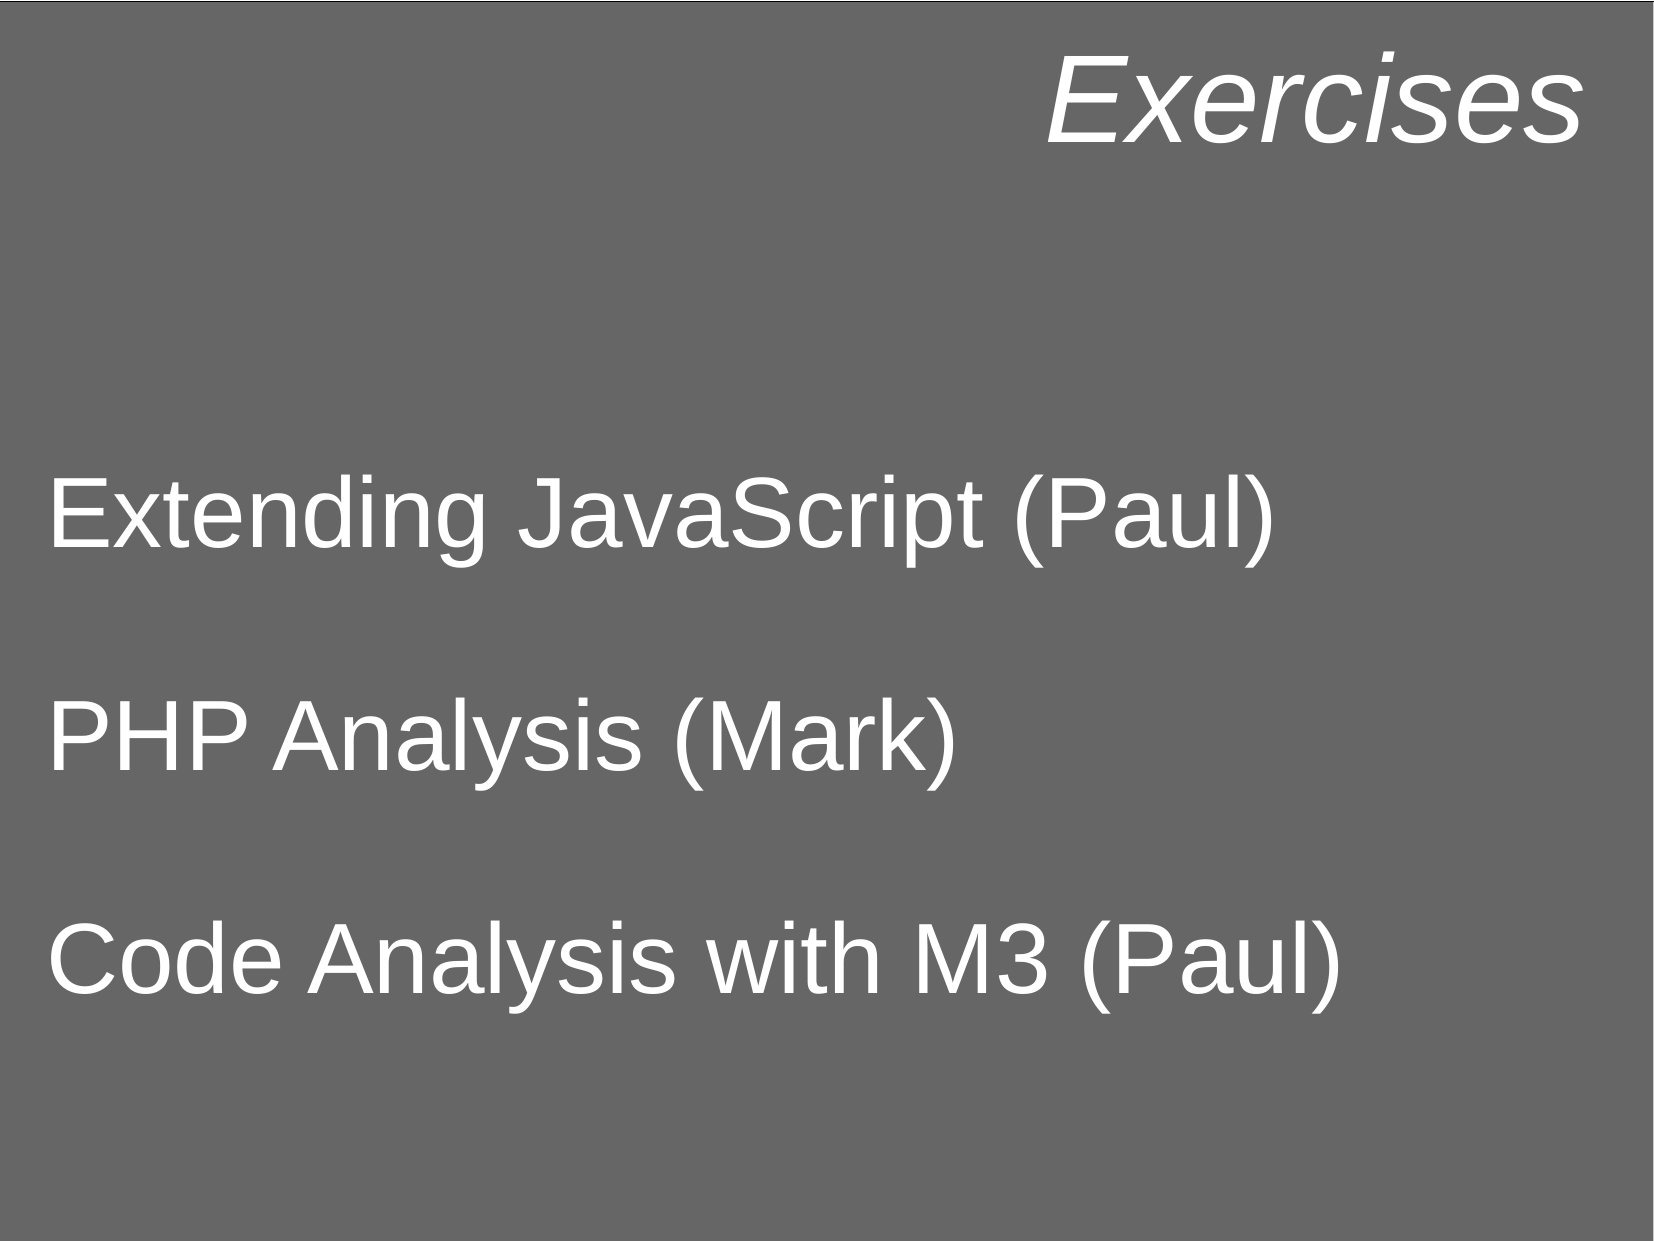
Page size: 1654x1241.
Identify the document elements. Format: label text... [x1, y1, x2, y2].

text_box [0, 1, 1654, 1241]
text_box Exercises [1030, 21, 1602, 177]
text_box Extending JavaScript (Paul) PHP Analysis (Mark) Code Analysis with M3 (Paul) [31, 449, 1562, 1241]
